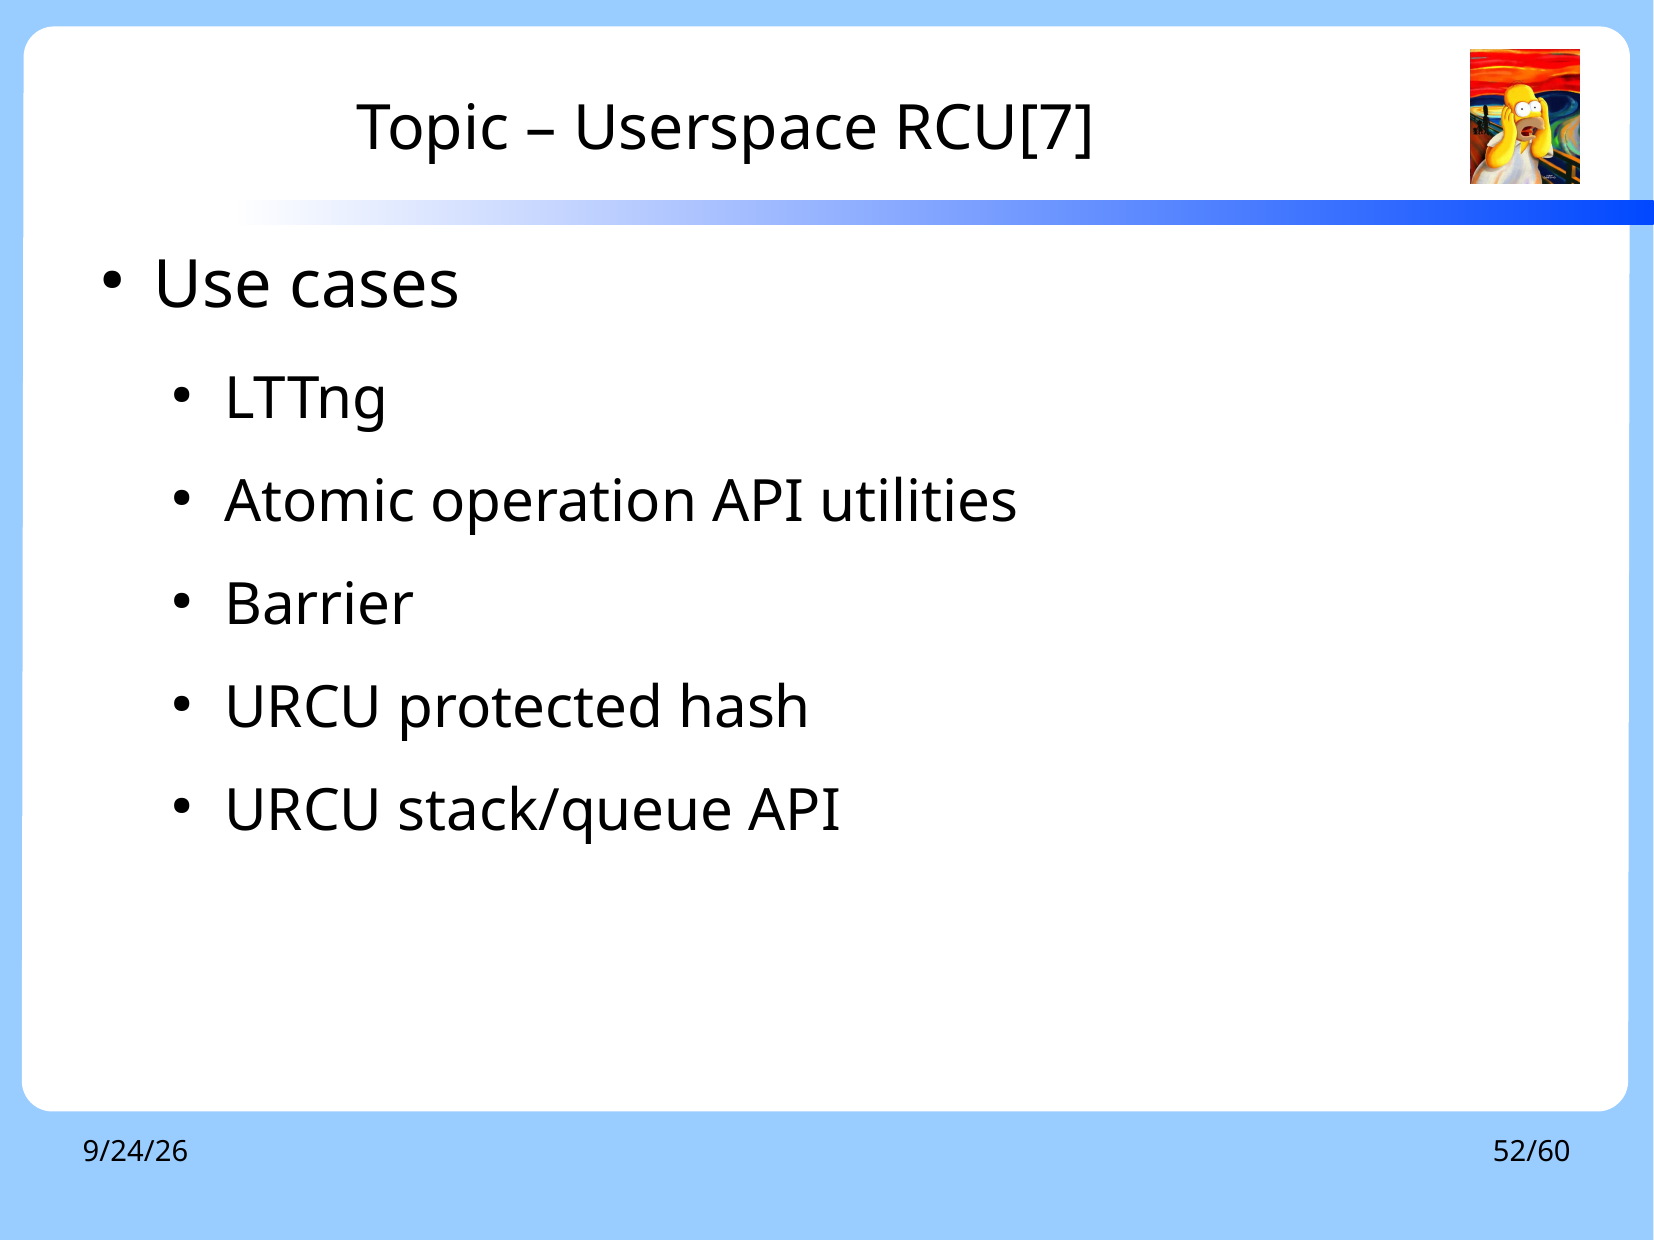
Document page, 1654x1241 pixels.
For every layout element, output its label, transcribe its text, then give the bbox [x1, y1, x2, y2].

list Use cases LTTng Atomic operation API utilities Barrier URCU protected hash URCU stack/queue API [82, 236, 1571, 956]
title Topic – Userspace RCU[7] [82, 49, 1371, 201]
picture [1470, 49, 1580, 184]
